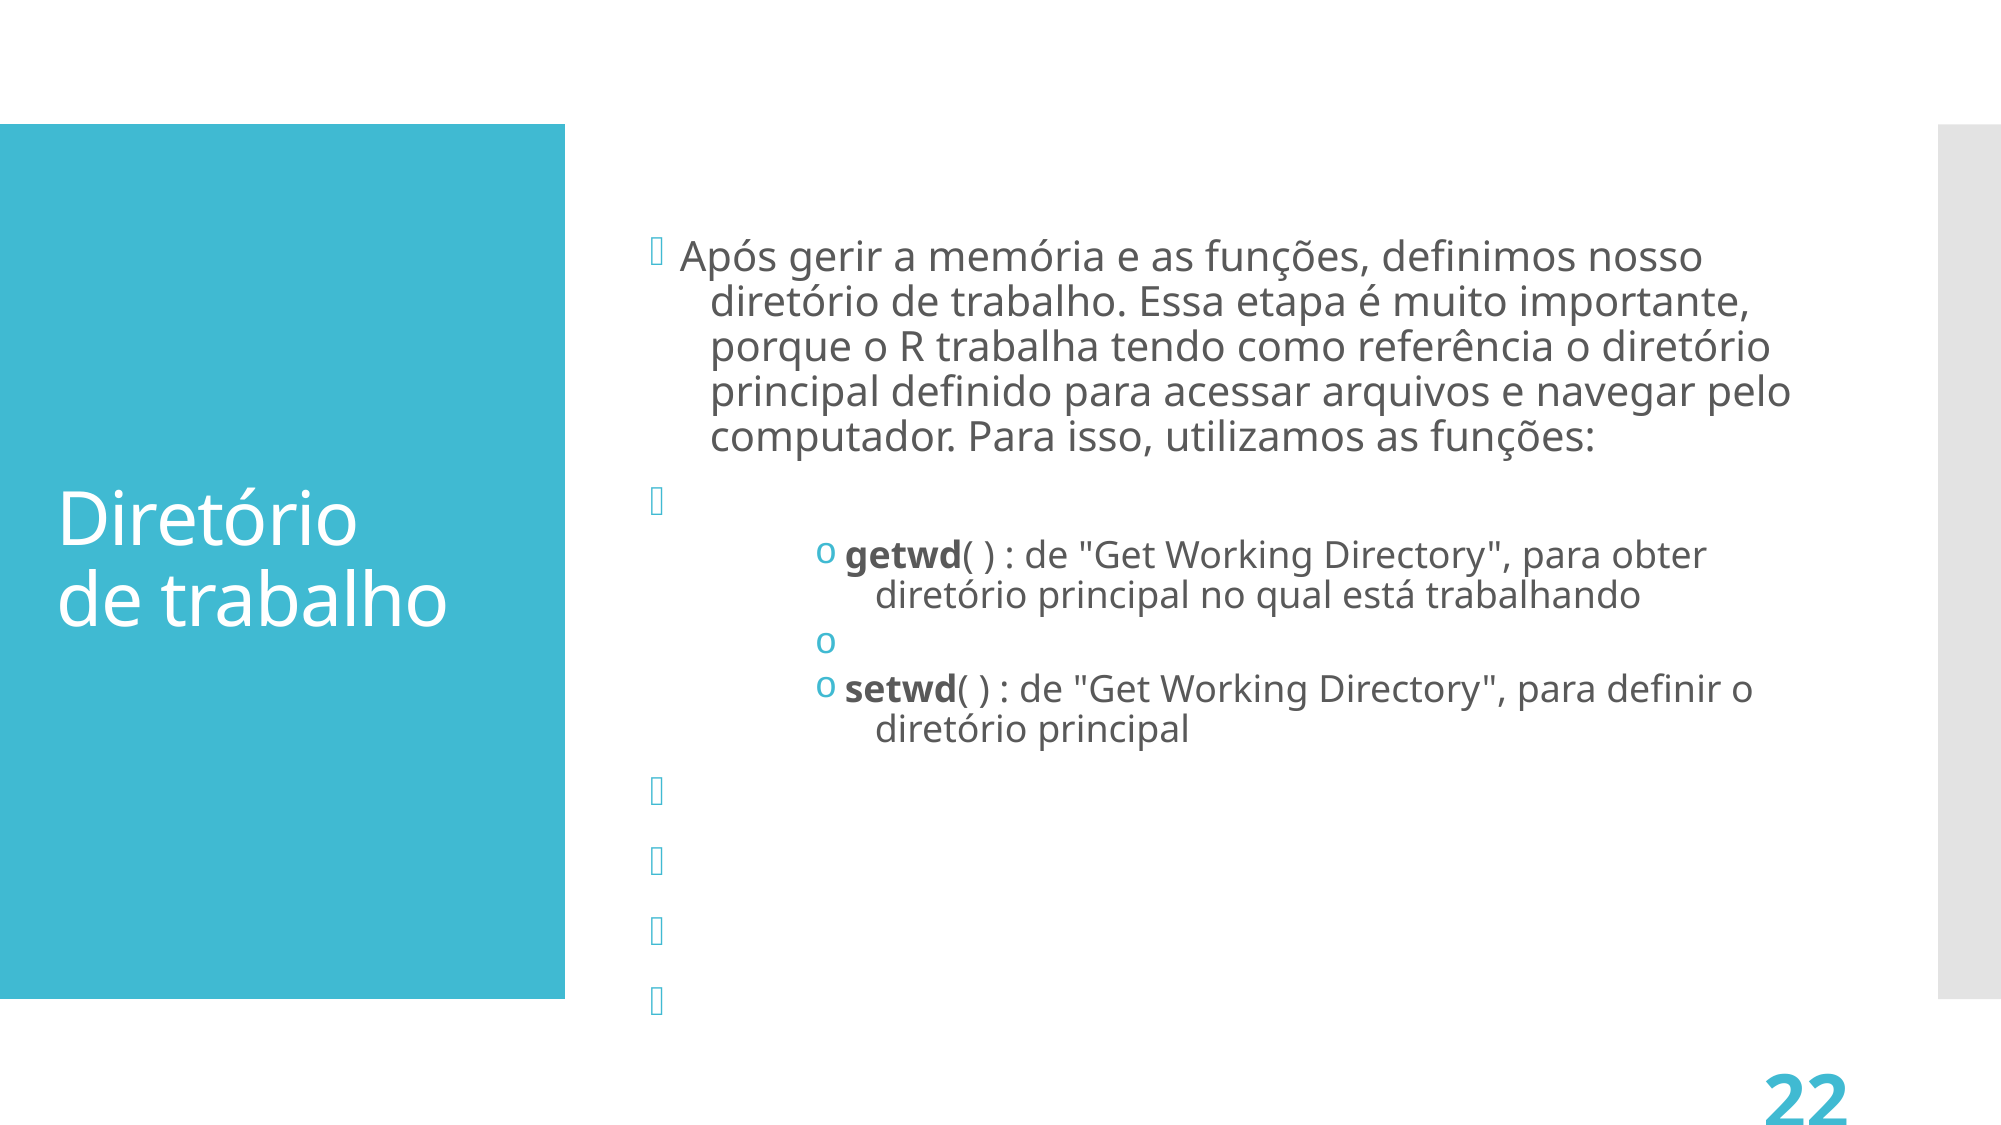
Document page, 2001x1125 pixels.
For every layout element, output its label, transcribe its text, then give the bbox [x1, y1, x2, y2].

list Após gerir a memória e as funções, definimos nosso diretório de trabalho. Essa etapa é muito importante, porque o R trabalha tendo como referência o diretório principal definido para acessar arquivos e navegar pelo computador. Para isso, utilizamos as funções: getwd( ) : de "Get Working Directory", para obter diretório principal no qual está trabalhando setwd( ) : de "Get Working Directory", para definir o diretório principal [634, 228, 1835, 982]
text_box [1748, 1045, 2000, 1106]
title Diretório de trabalho [41, 184, 526, 940]
